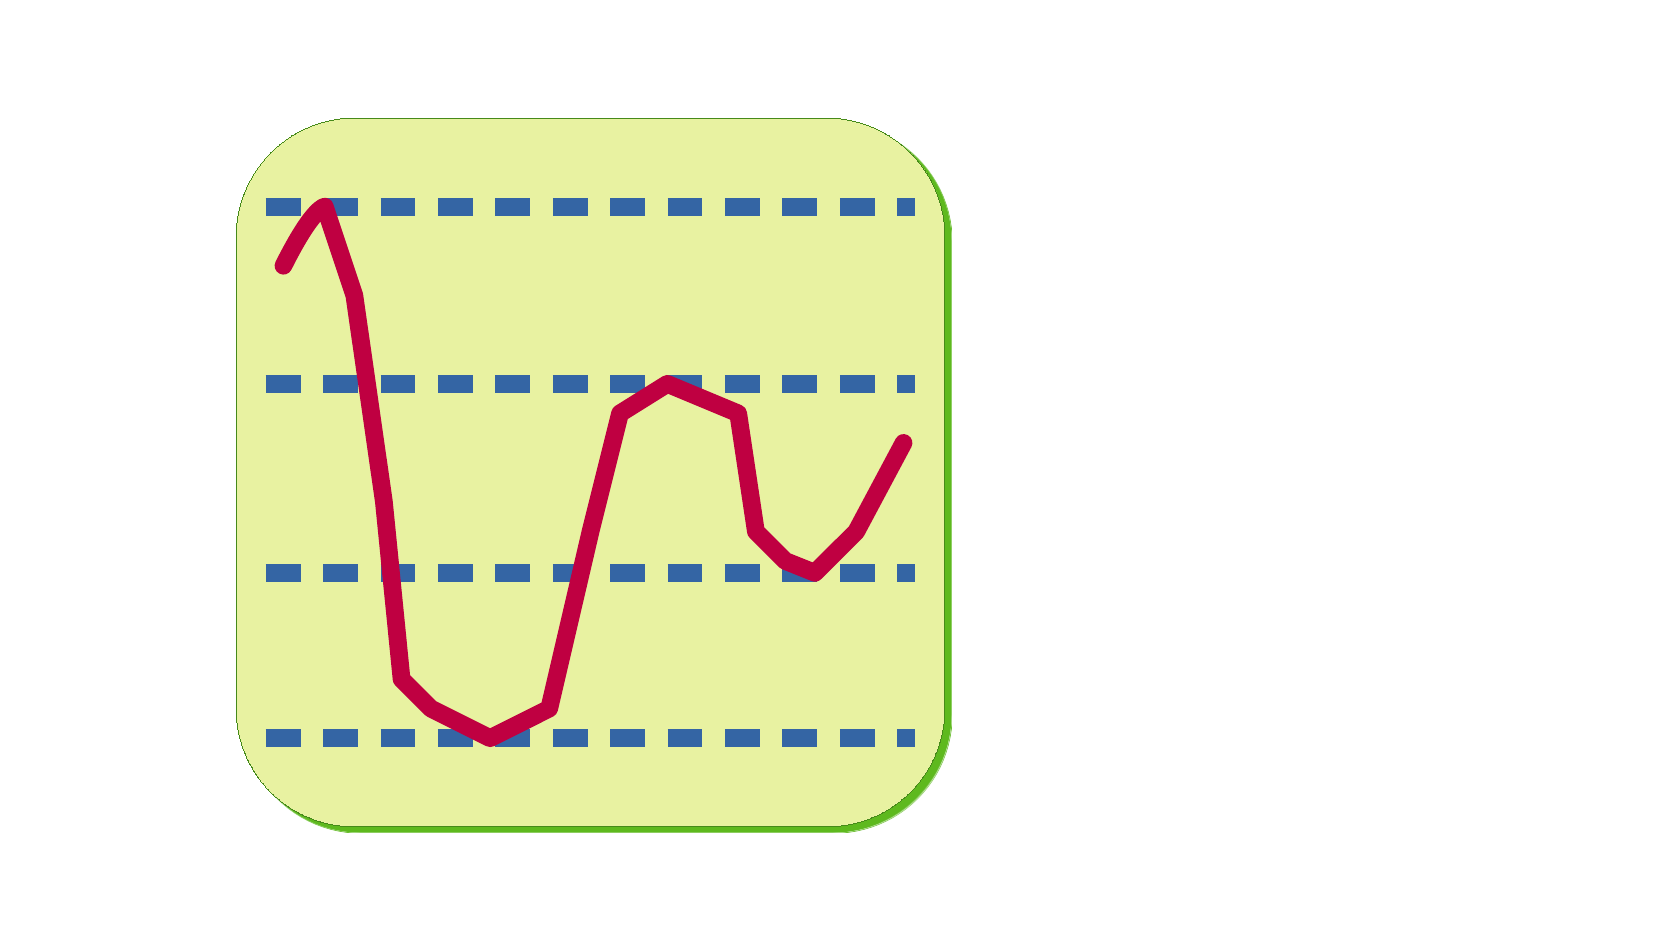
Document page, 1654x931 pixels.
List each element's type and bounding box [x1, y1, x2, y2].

text_box [236, 118, 945, 827]
